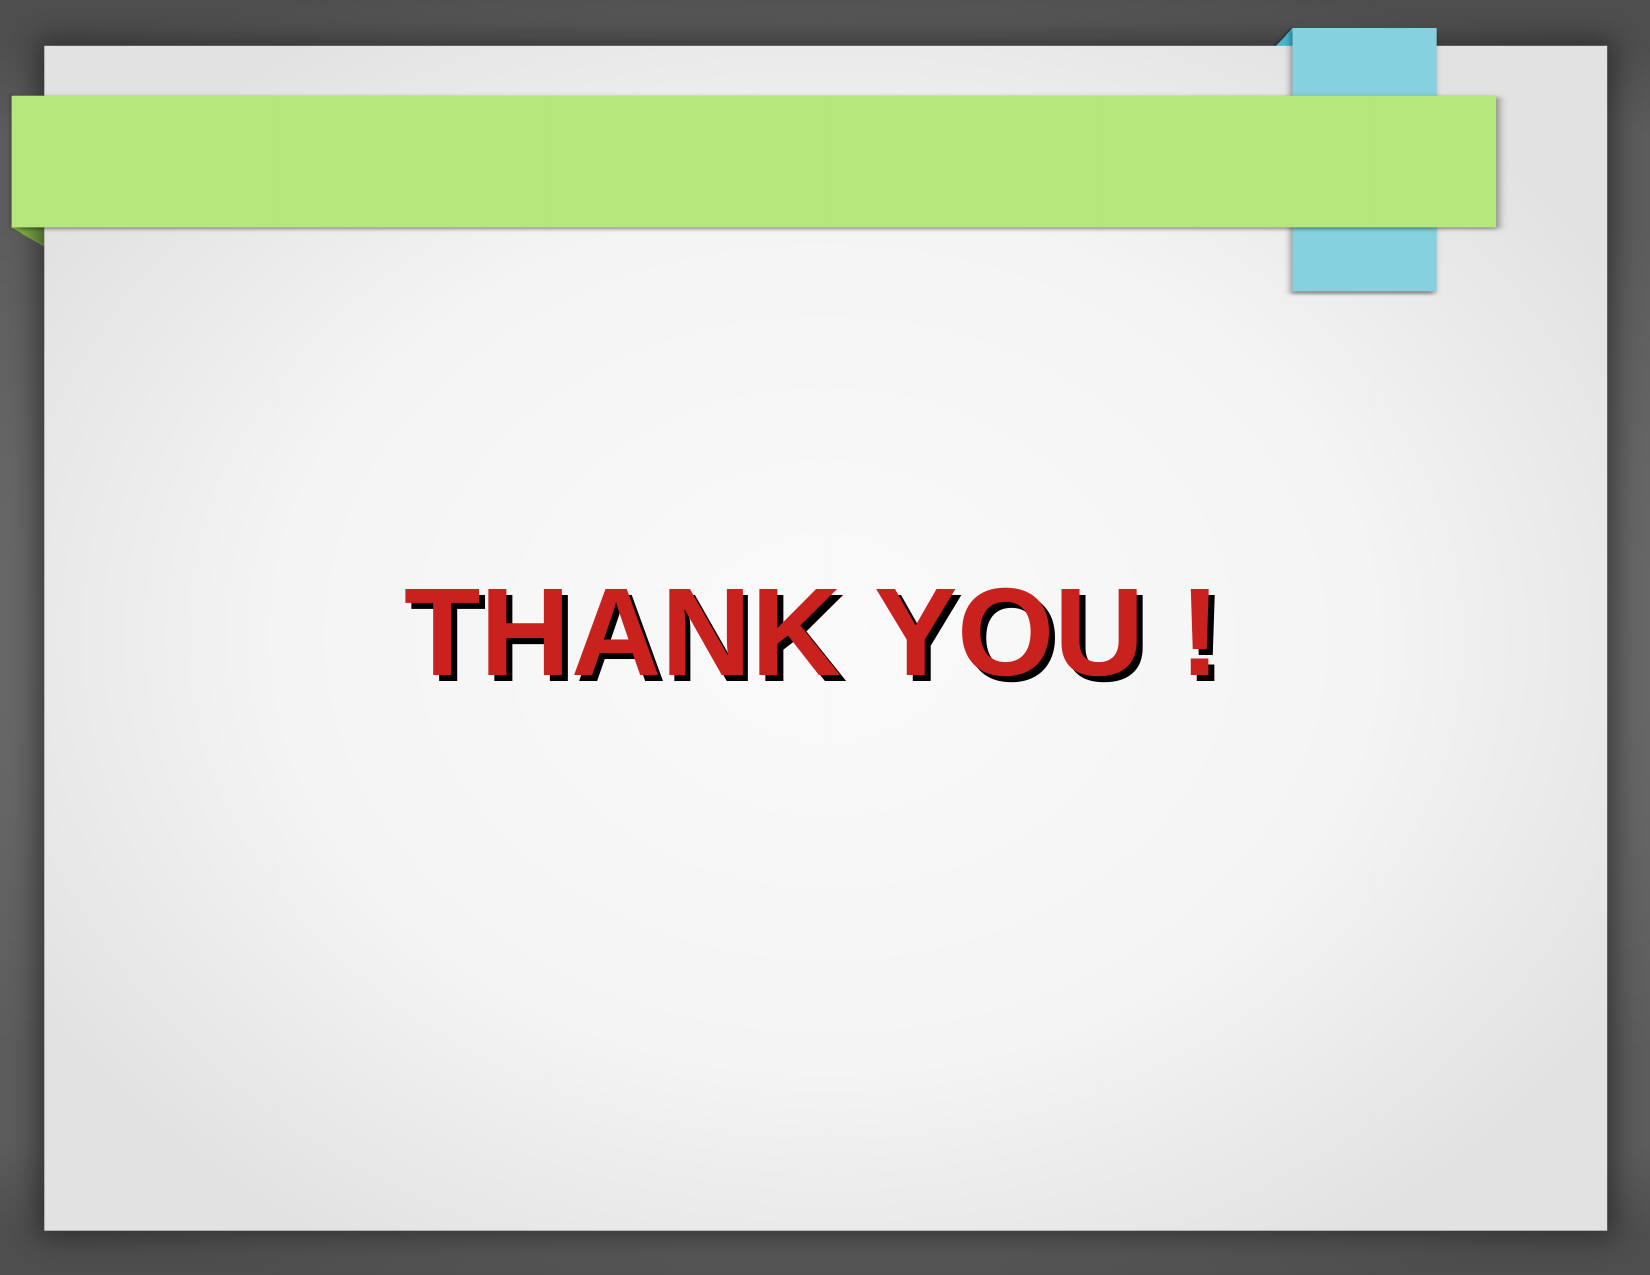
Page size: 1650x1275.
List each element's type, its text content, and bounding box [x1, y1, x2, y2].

text_box THANK YOU ! [389, 555, 1323, 710]
picture [0, 0, 1650, 1275]
